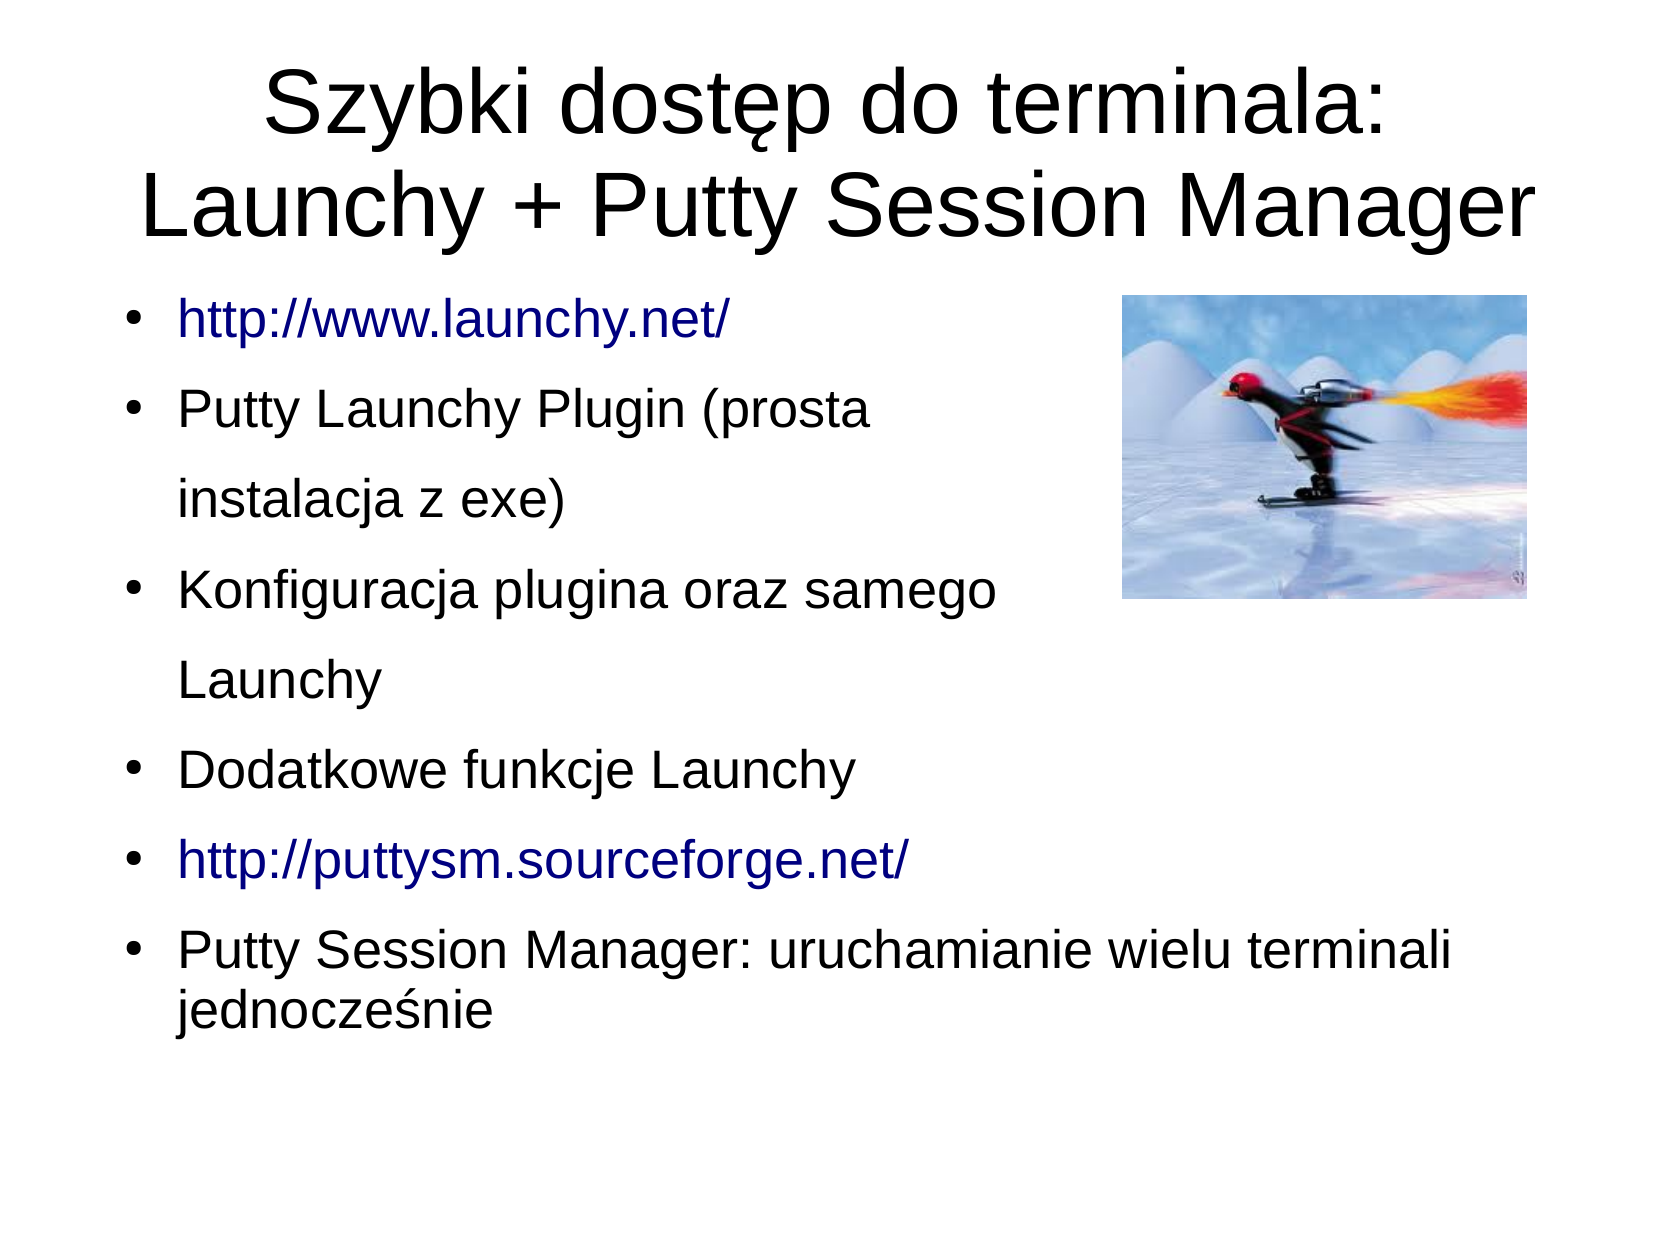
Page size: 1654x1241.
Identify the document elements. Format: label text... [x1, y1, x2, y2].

title Szybki dostęp do terminala: Launchy + Putty Session Manager [82, 50, 1571, 256]
picture [1122, 295, 1527, 599]
list http://www.launchy.net/ Putty Launchy Plugin (prosta instalacja z exe) Konfiguracja plugina oraz samego Launchy Dodatkowe funkcje Launchy http://puttysm.sourceforge.net/ Putty Session Manager: uruchamianie wielu terminali jednocześnie [106, 288, 1595, 1093]
